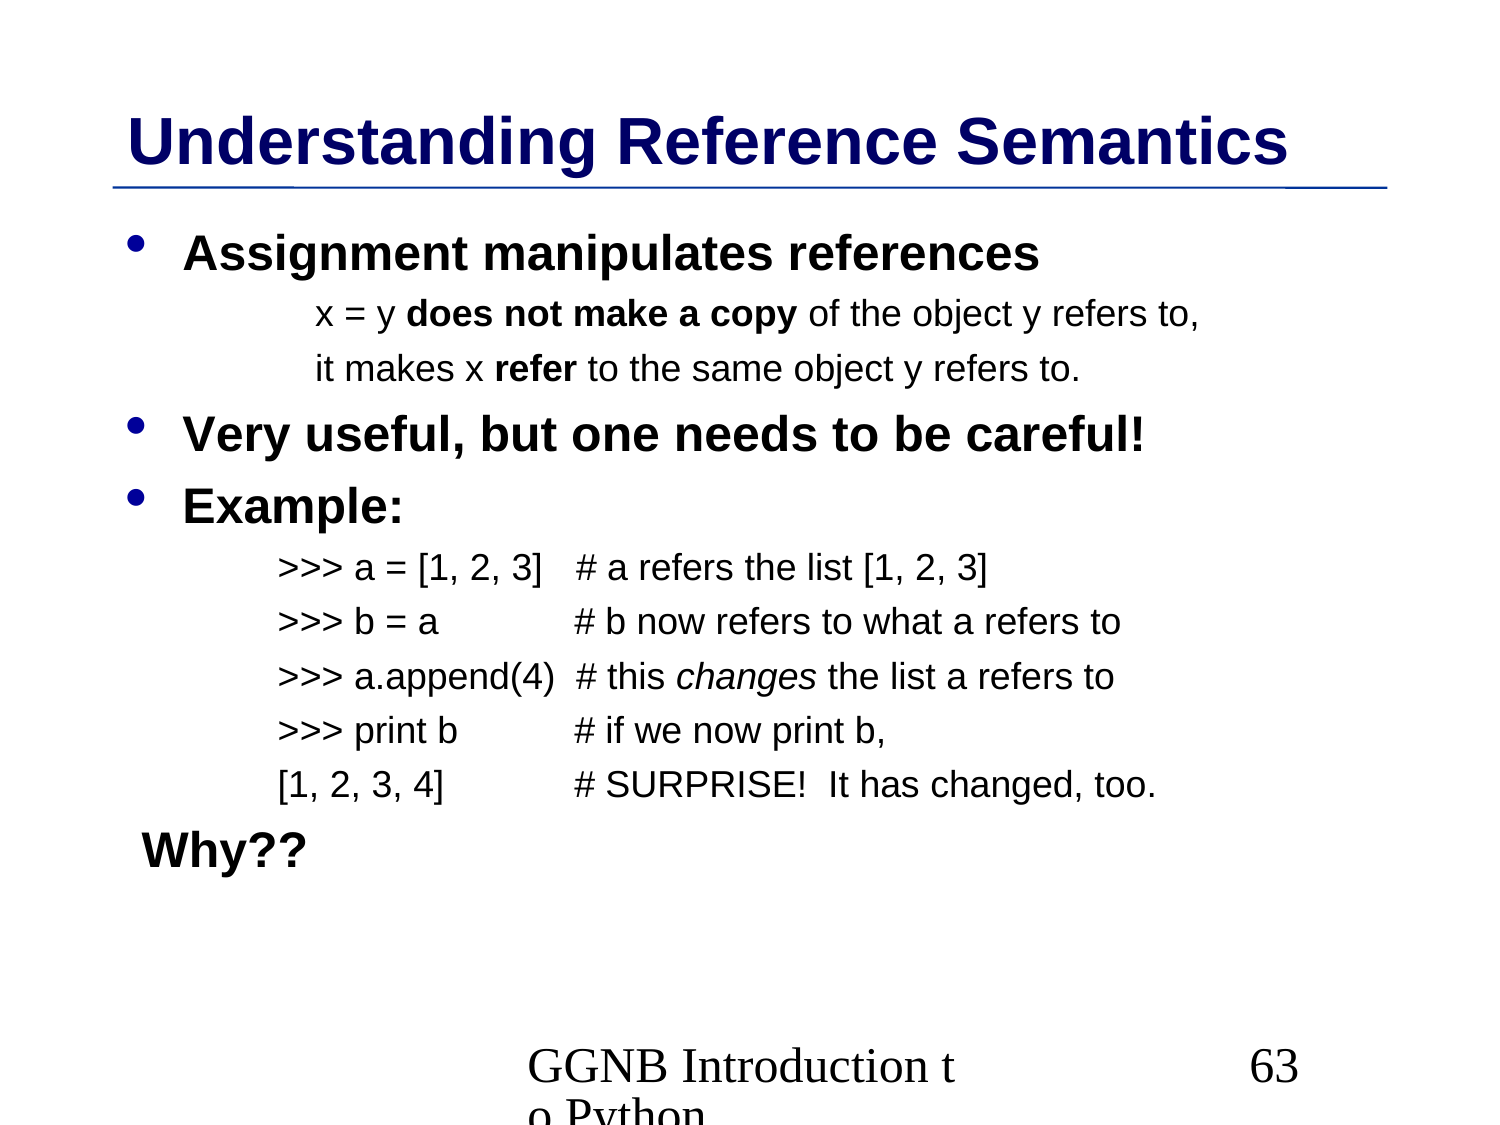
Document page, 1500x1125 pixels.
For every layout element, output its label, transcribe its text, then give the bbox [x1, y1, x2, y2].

title Understanding Reference Semantics [112, 89, 1388, 185]
list Assignment manipulates references x = y does not make a copy of the object y refers to, it makes x refer to the same object y refers to. Very useful, but one needs to be careful! Example: >>> a = [1, 2, 3] # a refers the list [1, 2, 3] >>> b = a # b now refers to what a refers to >>> a.append(4) # this changes the list a refers to >>> print b # if we now print b, [1, 2, 3, 4] # SURPRISE! It has changed, too. Why?? [112, 212, 1388, 963]
